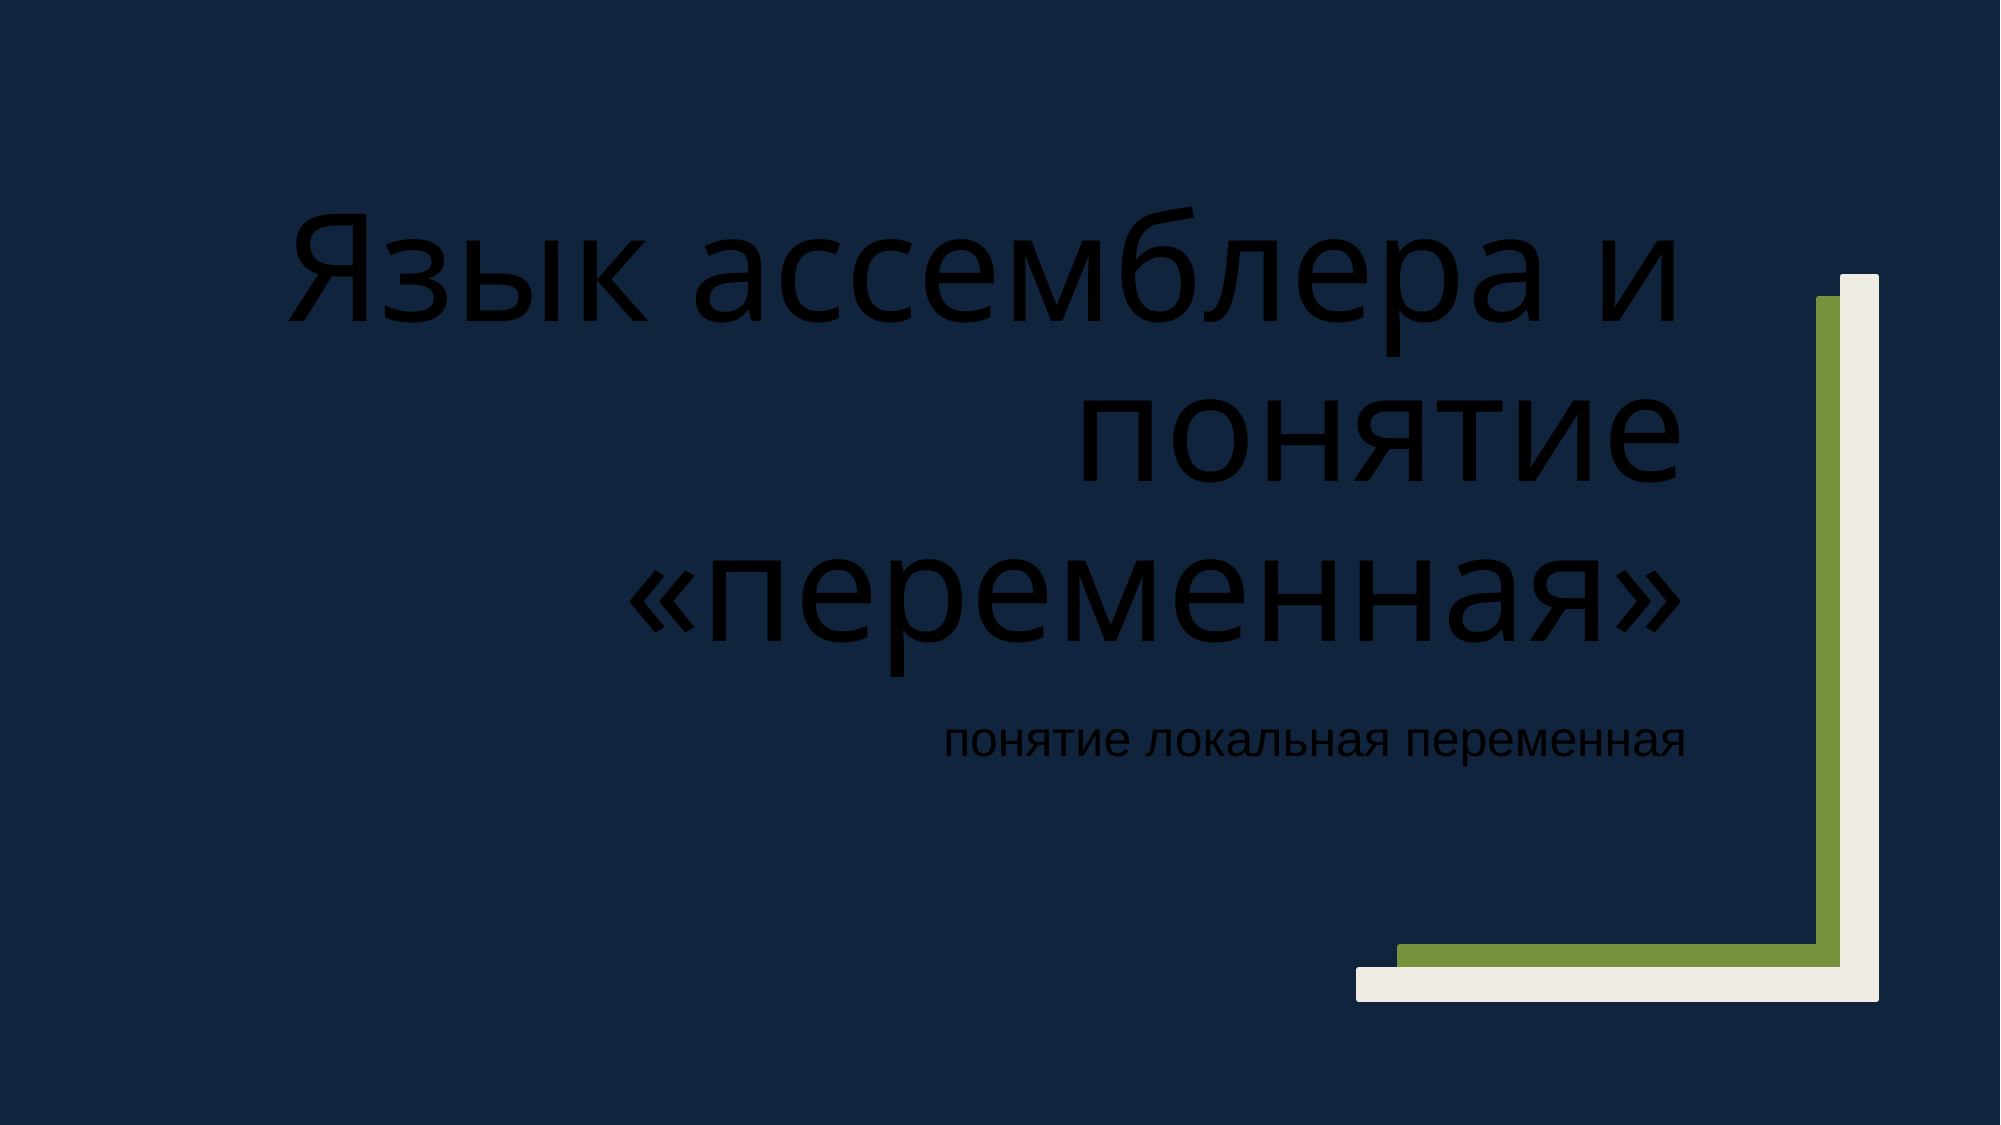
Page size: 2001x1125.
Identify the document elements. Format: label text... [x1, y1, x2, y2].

title Язык ассемблера и понятие «переменная» [125, 213, 1703, 682]
list понятие локальная переменная [125, 691, 1703, 880]
